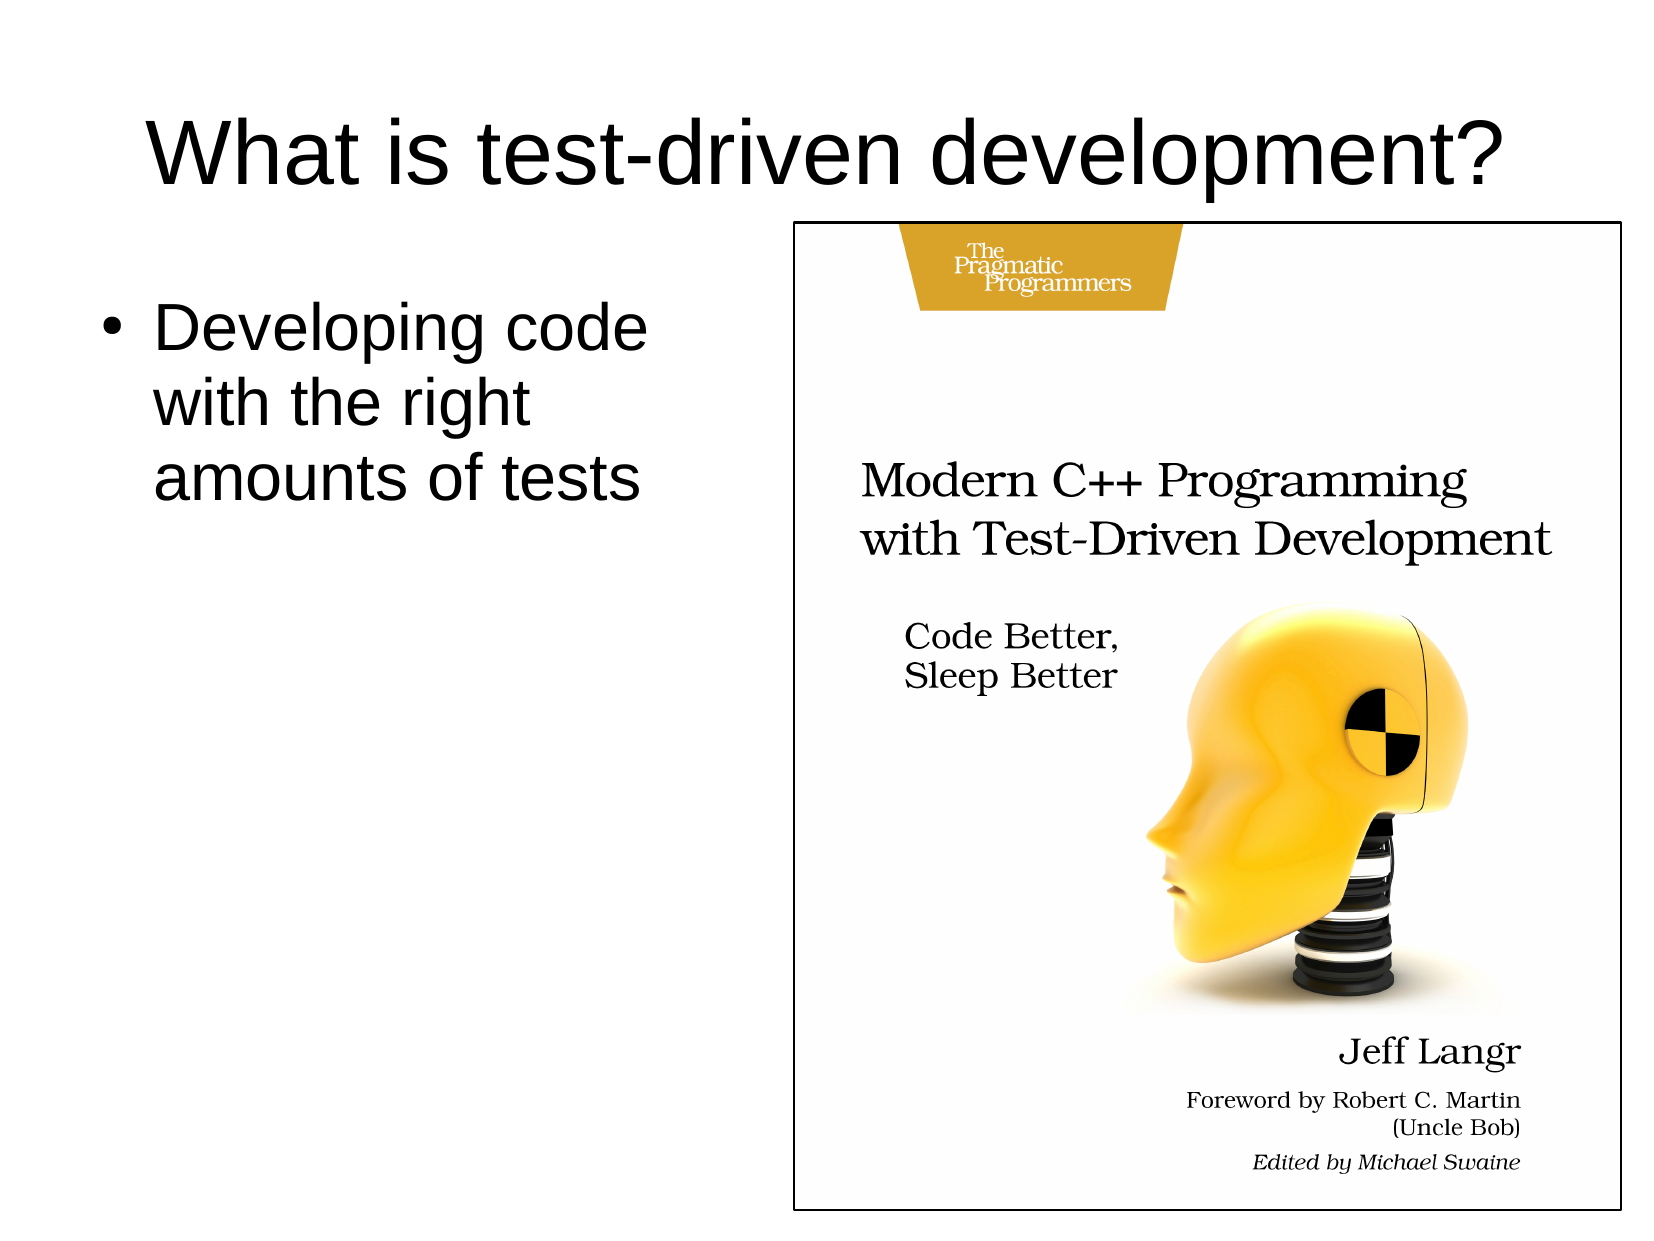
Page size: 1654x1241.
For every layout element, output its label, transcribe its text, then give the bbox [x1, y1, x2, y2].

picture [795, 223, 1621, 1210]
list Developing code with the right amounts of tests [82, 290, 766, 1201]
title What is test-driven development? [82, 49, 1571, 257]
